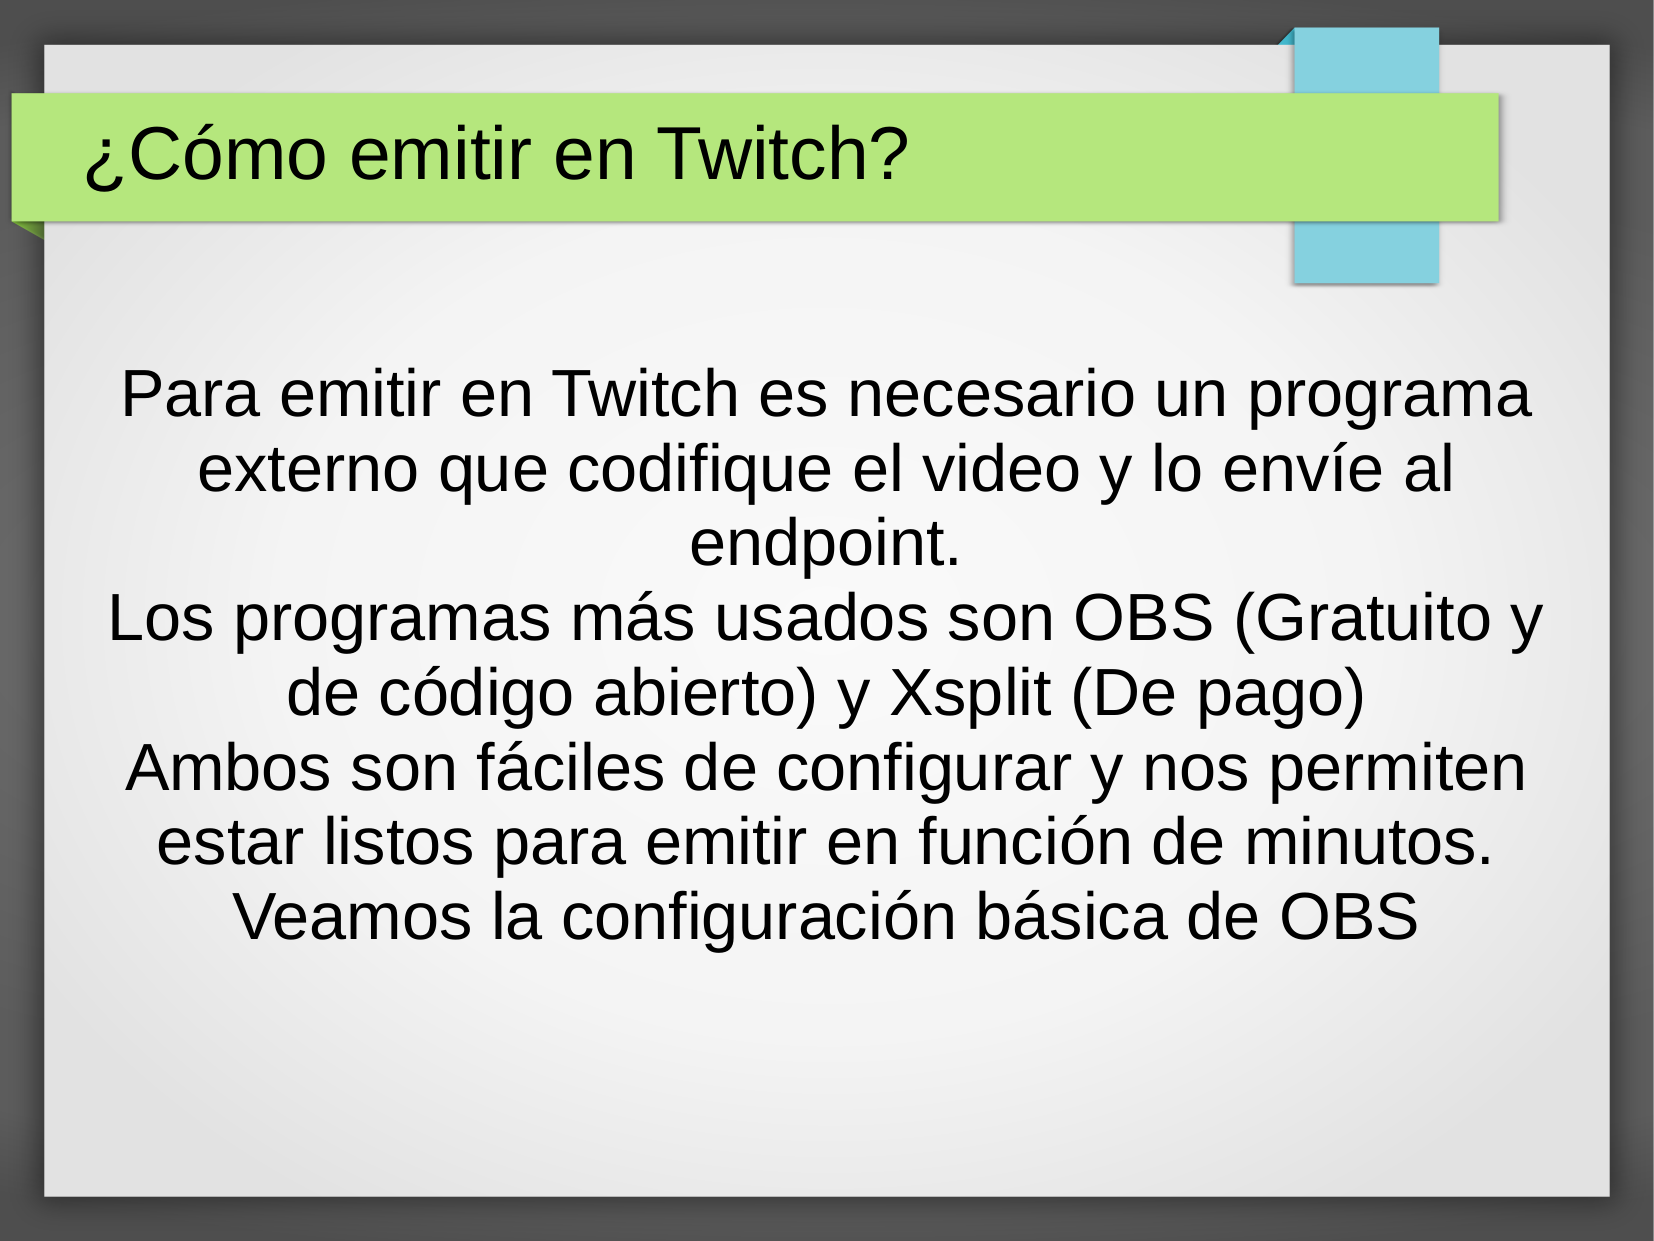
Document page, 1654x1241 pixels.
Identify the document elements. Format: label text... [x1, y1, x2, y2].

picture [0, 0, 1654, 1241]
subtitle Para emitir en Twitch es necesario un programa externo que codifique el video y lo envíe al endpoint. Los programas más usados son OBS (Gratuito y de código abierto) y Xsplit (De pago) Ambos son fáciles de configurar y nos permiten estar listos para emitir en función de minutos. Veamos la configuración básica de OBS [82, 295, 1571, 1015]
title ¿Cómo emitir en Twitch? [82, 94, 1264, 213]
